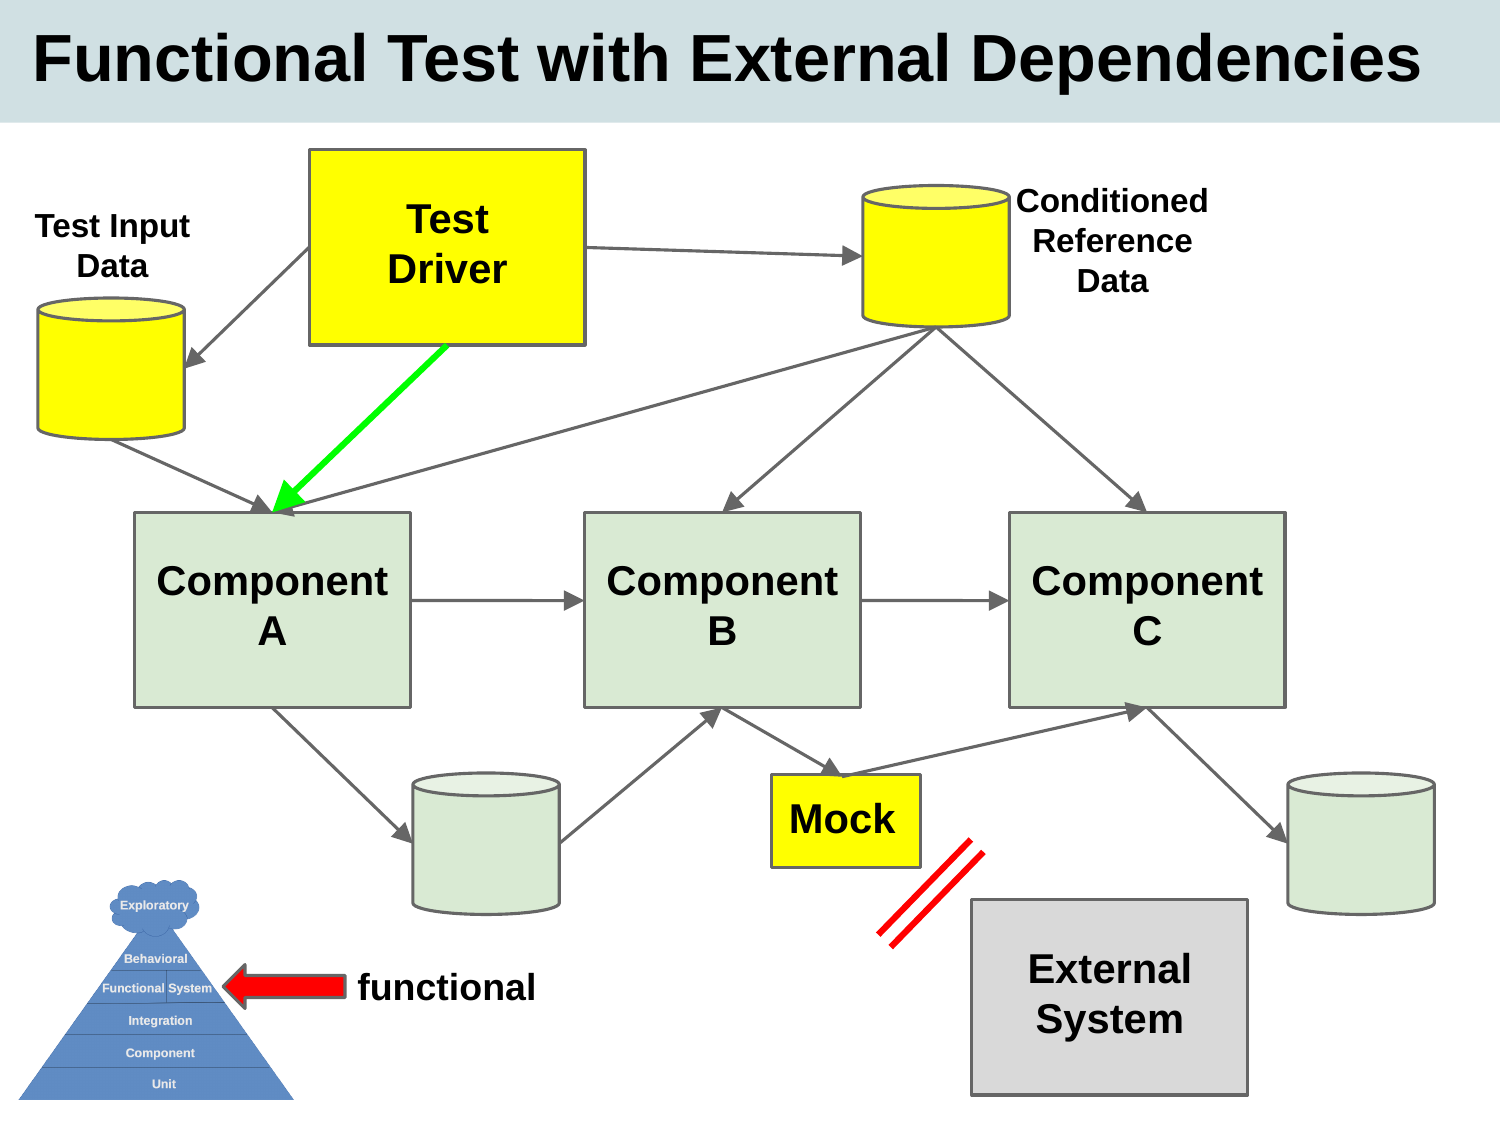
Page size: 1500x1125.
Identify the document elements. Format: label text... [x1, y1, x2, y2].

text_box [134, 512, 411, 539]
text_box [309, 149, 586, 176]
text_box Component B [584, 539, 861, 662]
text_box [971, 899, 1248, 926]
text_box [222, 964, 342, 1009]
text_box [1287, 785, 1435, 915]
text_box Functional Test with External Dependencies [0, 0, 1500, 123]
text_box UI [862, 185, 987, 209]
text_box Mock [771, 776, 913, 850]
text_box External System [971, 926, 1248, 1050]
text_box functional [342, 948, 582, 1015]
text_box UI [412, 772, 560, 796]
text_box UI [37, 297, 185, 321]
text_box [584, 512, 861, 539]
text_box [971, 1050, 1248, 1096]
text_box Component A [134, 539, 411, 662]
text_box Test Input Data [0, 189, 238, 294]
text_box [771, 774, 921, 868]
text_box [1009, 512, 1286, 539]
text_box UI [1287, 772, 1435, 796]
text_box [862, 198, 987, 327]
text_box Test Driver [309, 176, 586, 300]
text_box [584, 662, 861, 708]
text_box [134, 662, 411, 708]
text_box [1009, 662, 1286, 708]
text_box [309, 300, 586, 346]
text_box [412, 785, 560, 915]
text_box Component C [1009, 539, 1286, 662]
text_box Conditioned Reference Data [987, 164, 1238, 333]
picture [18, 880, 294, 1100]
text_box [37, 310, 185, 440]
